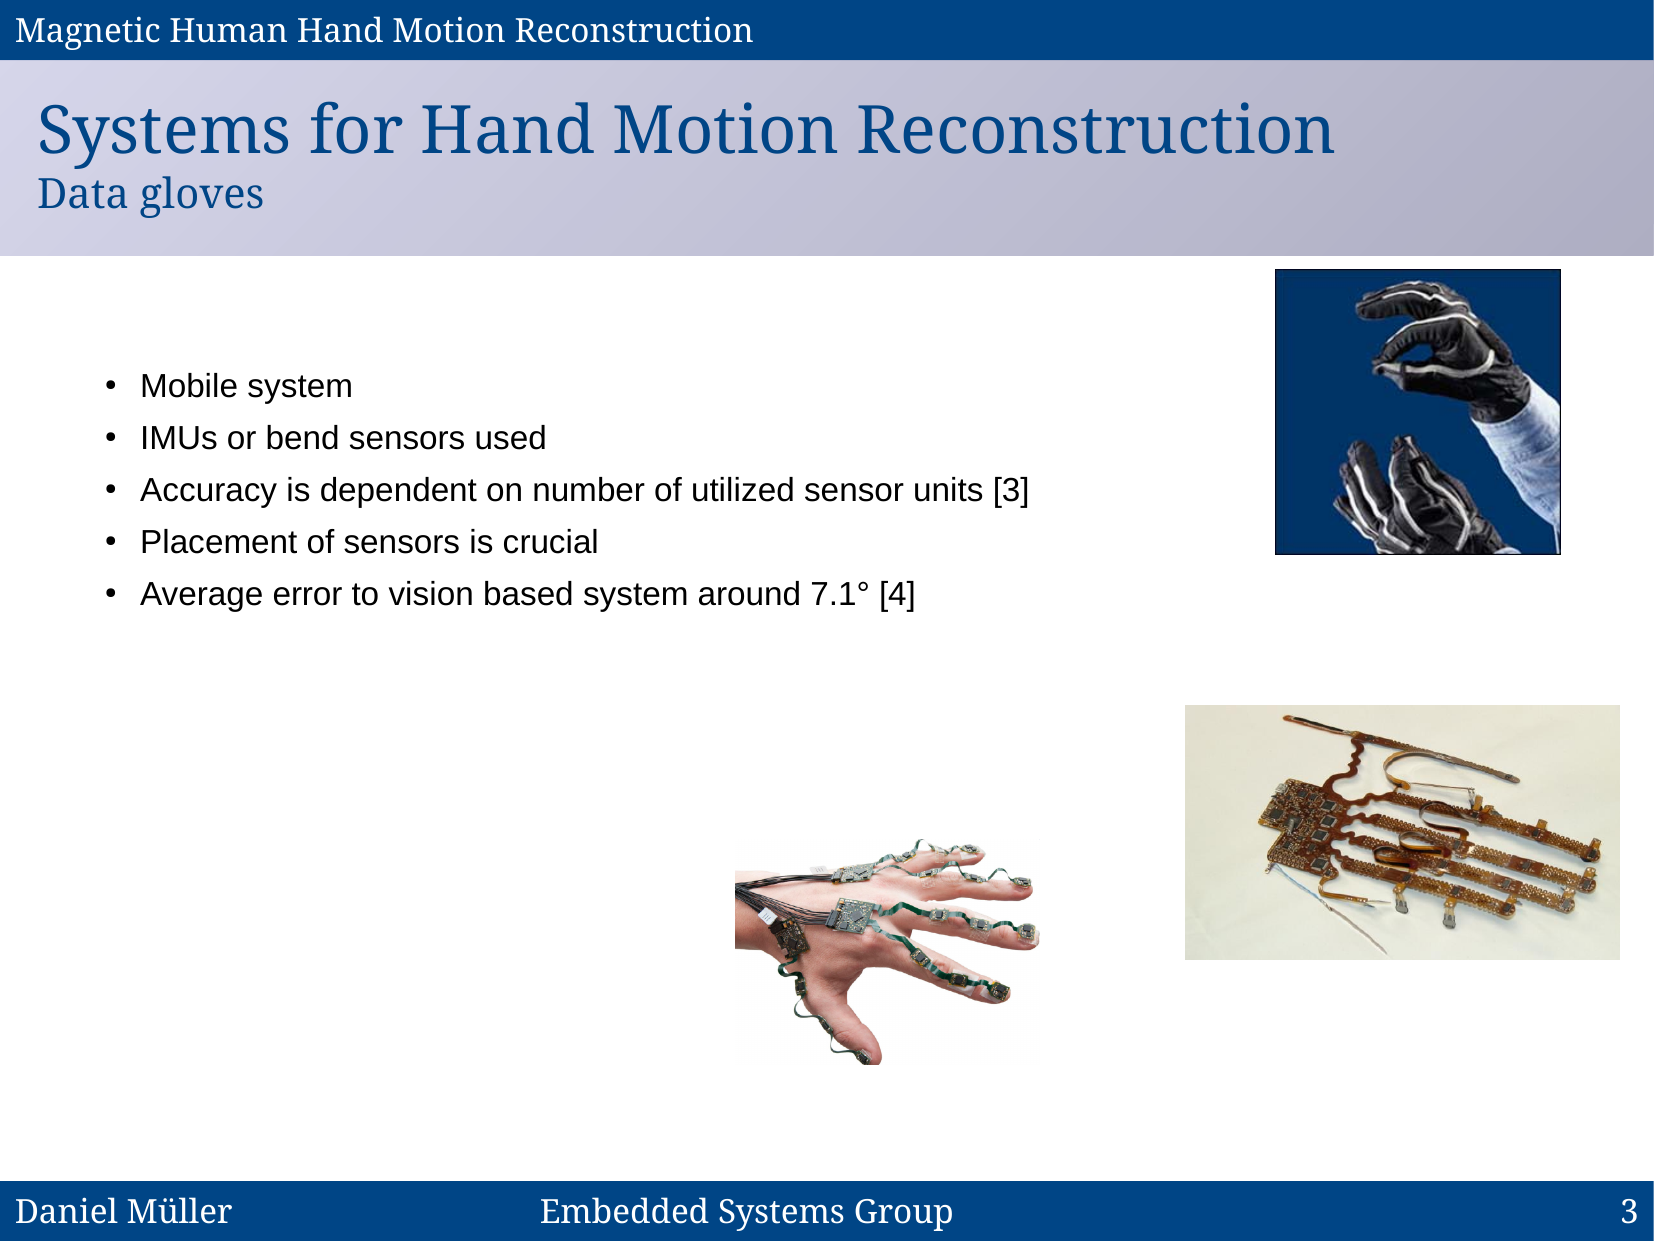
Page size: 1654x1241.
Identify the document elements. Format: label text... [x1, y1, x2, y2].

picture [1185, 704, 1620, 961]
picture [1275, 269, 1561, 556]
picture [735, 839, 1040, 1066]
text_box Mobile system IMUs or bend sensors used Accuracy is dependent on number of utilized sensor units [3] Placement of sensors is crucial Average error to vision based system around 7.1° [4] [90, 360, 1126, 623]
title Systems for Hand Motion Reconstruction Data gloves [37, 47, 1411, 256]
